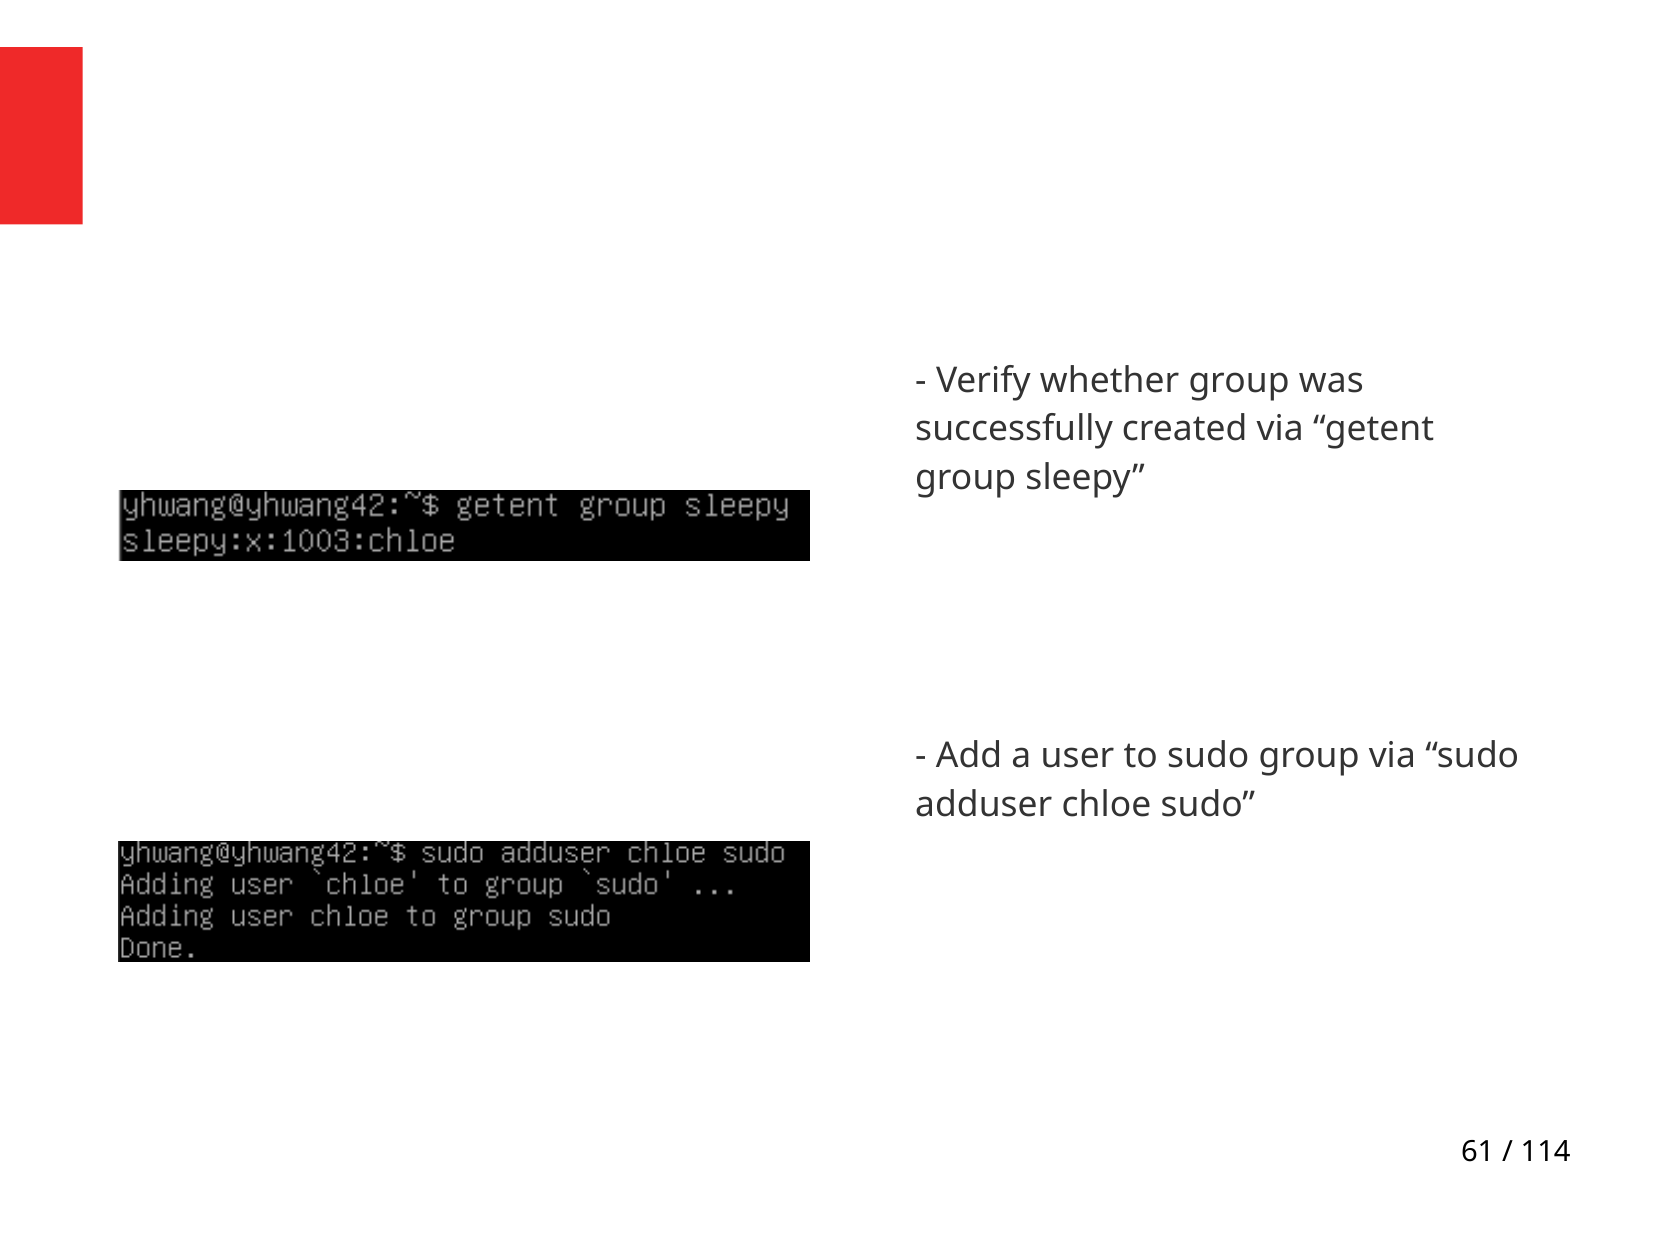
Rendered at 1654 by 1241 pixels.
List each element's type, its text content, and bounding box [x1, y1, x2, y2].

picture [118, 841, 810, 962]
list - Verify whether group was successfully created via “getent group sleepy” [844, 354, 1536, 698]
list - Add a user to sudo group via “sudo adduser chloe sudo” [844, 730, 1536, 1074]
picture [118, 490, 810, 561]
